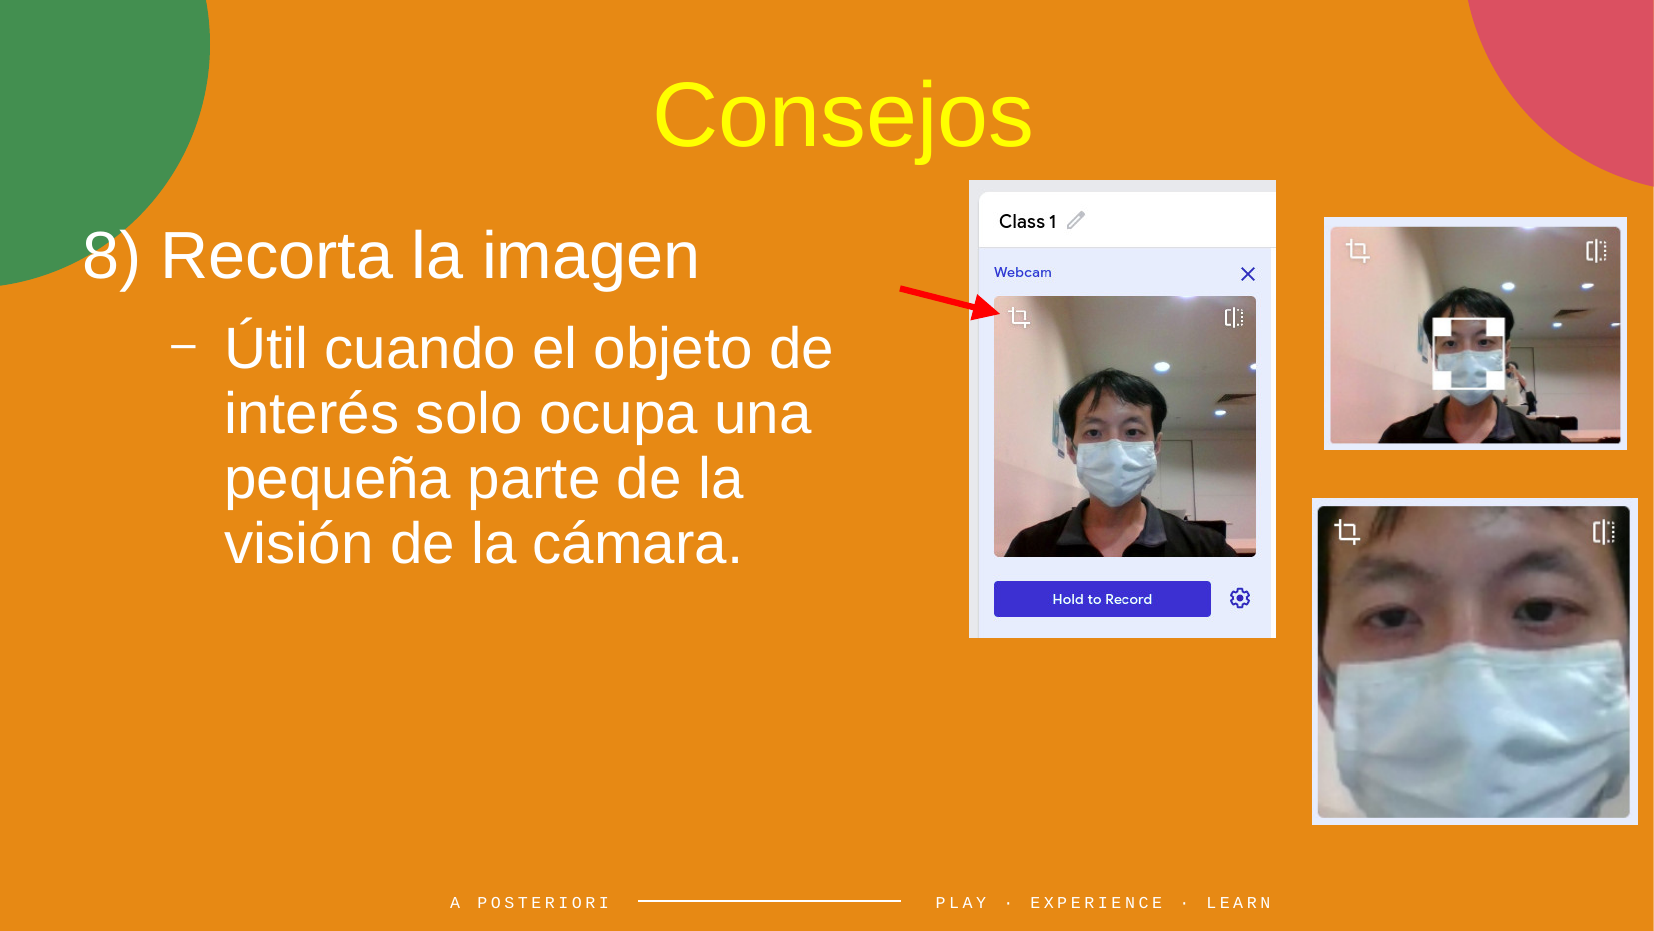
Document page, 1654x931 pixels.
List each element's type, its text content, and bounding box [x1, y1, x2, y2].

picture [969, 180, 1276, 638]
list 8) Recorta la imagen Útil cuando el objeto de interés solo ocupa una pequeña parte de la visión de la cámara. [82, 217, 863, 758]
picture [1324, 217, 1627, 451]
title Consejos [187, 37, 1501, 193]
picture [1312, 498, 1638, 826]
